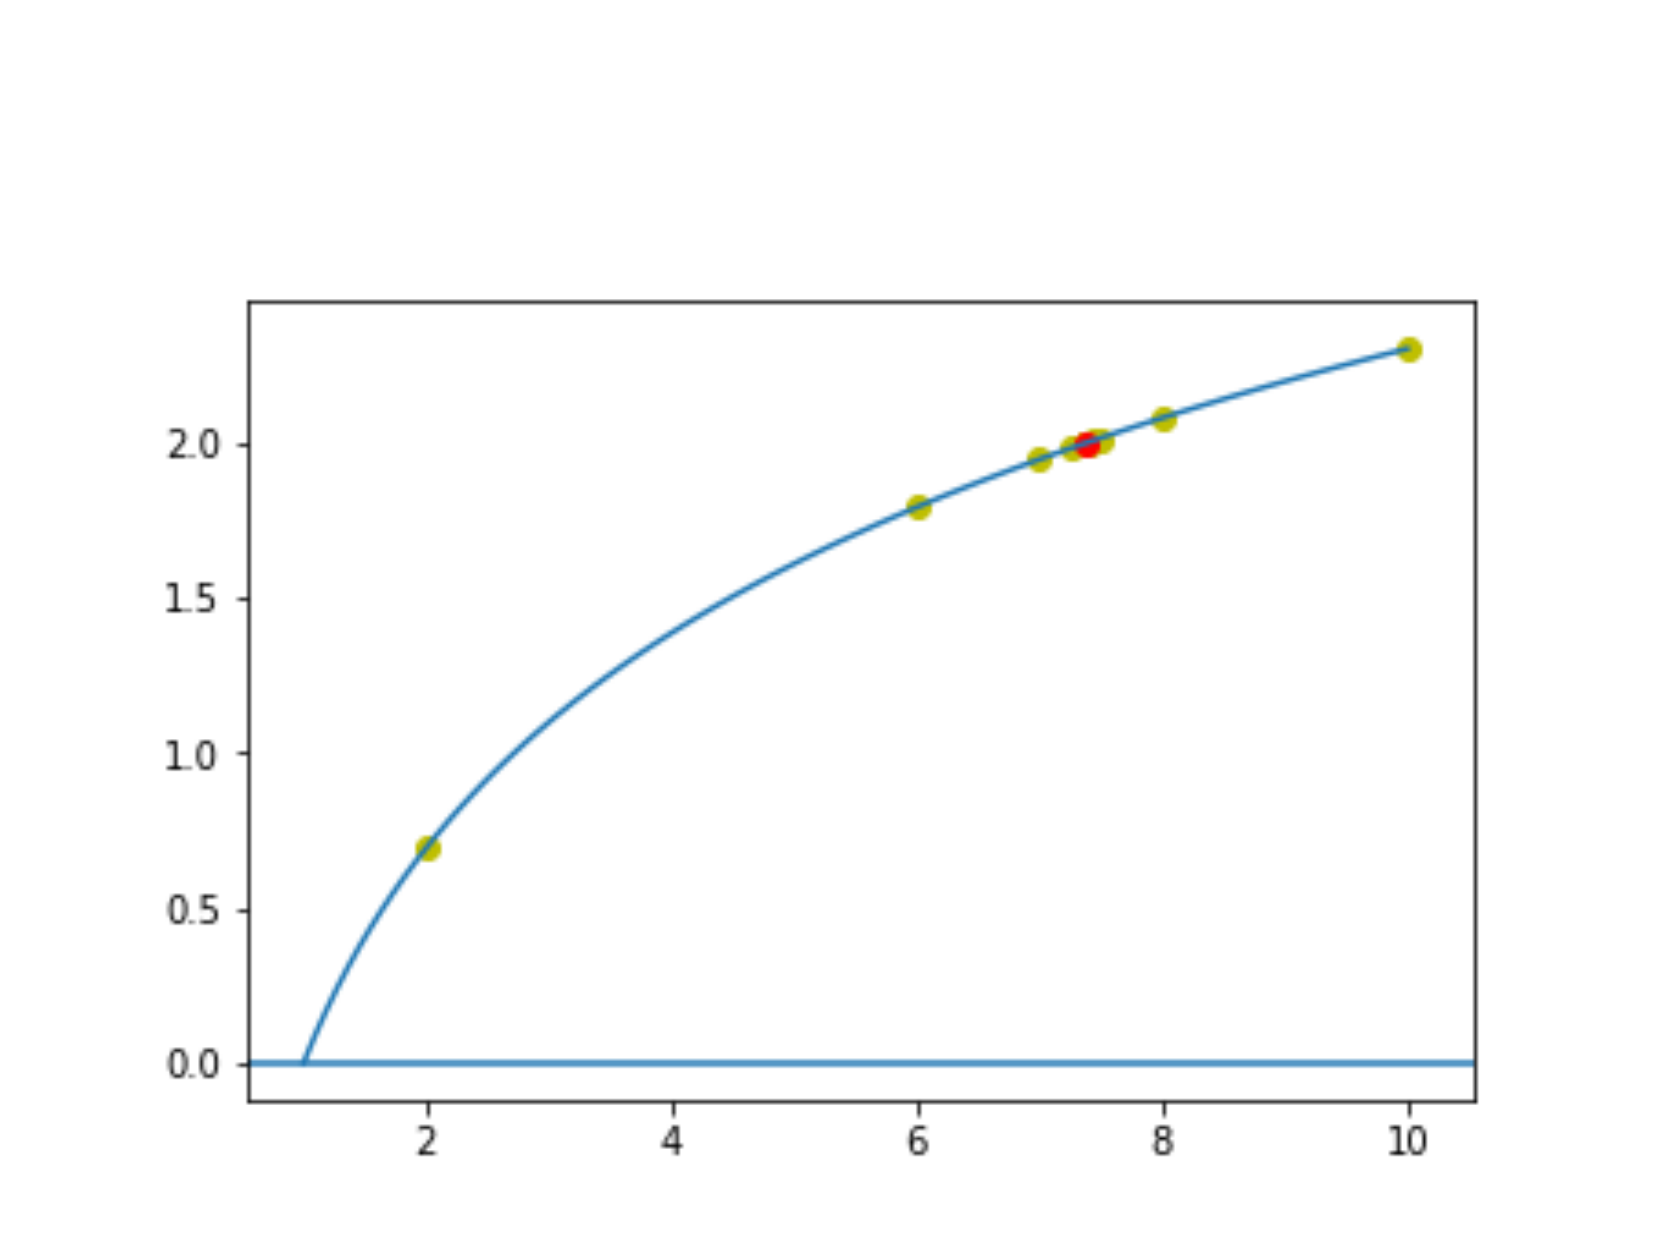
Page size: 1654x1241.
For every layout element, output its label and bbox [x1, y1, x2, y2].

picture [124, 265, 1530, 1182]
